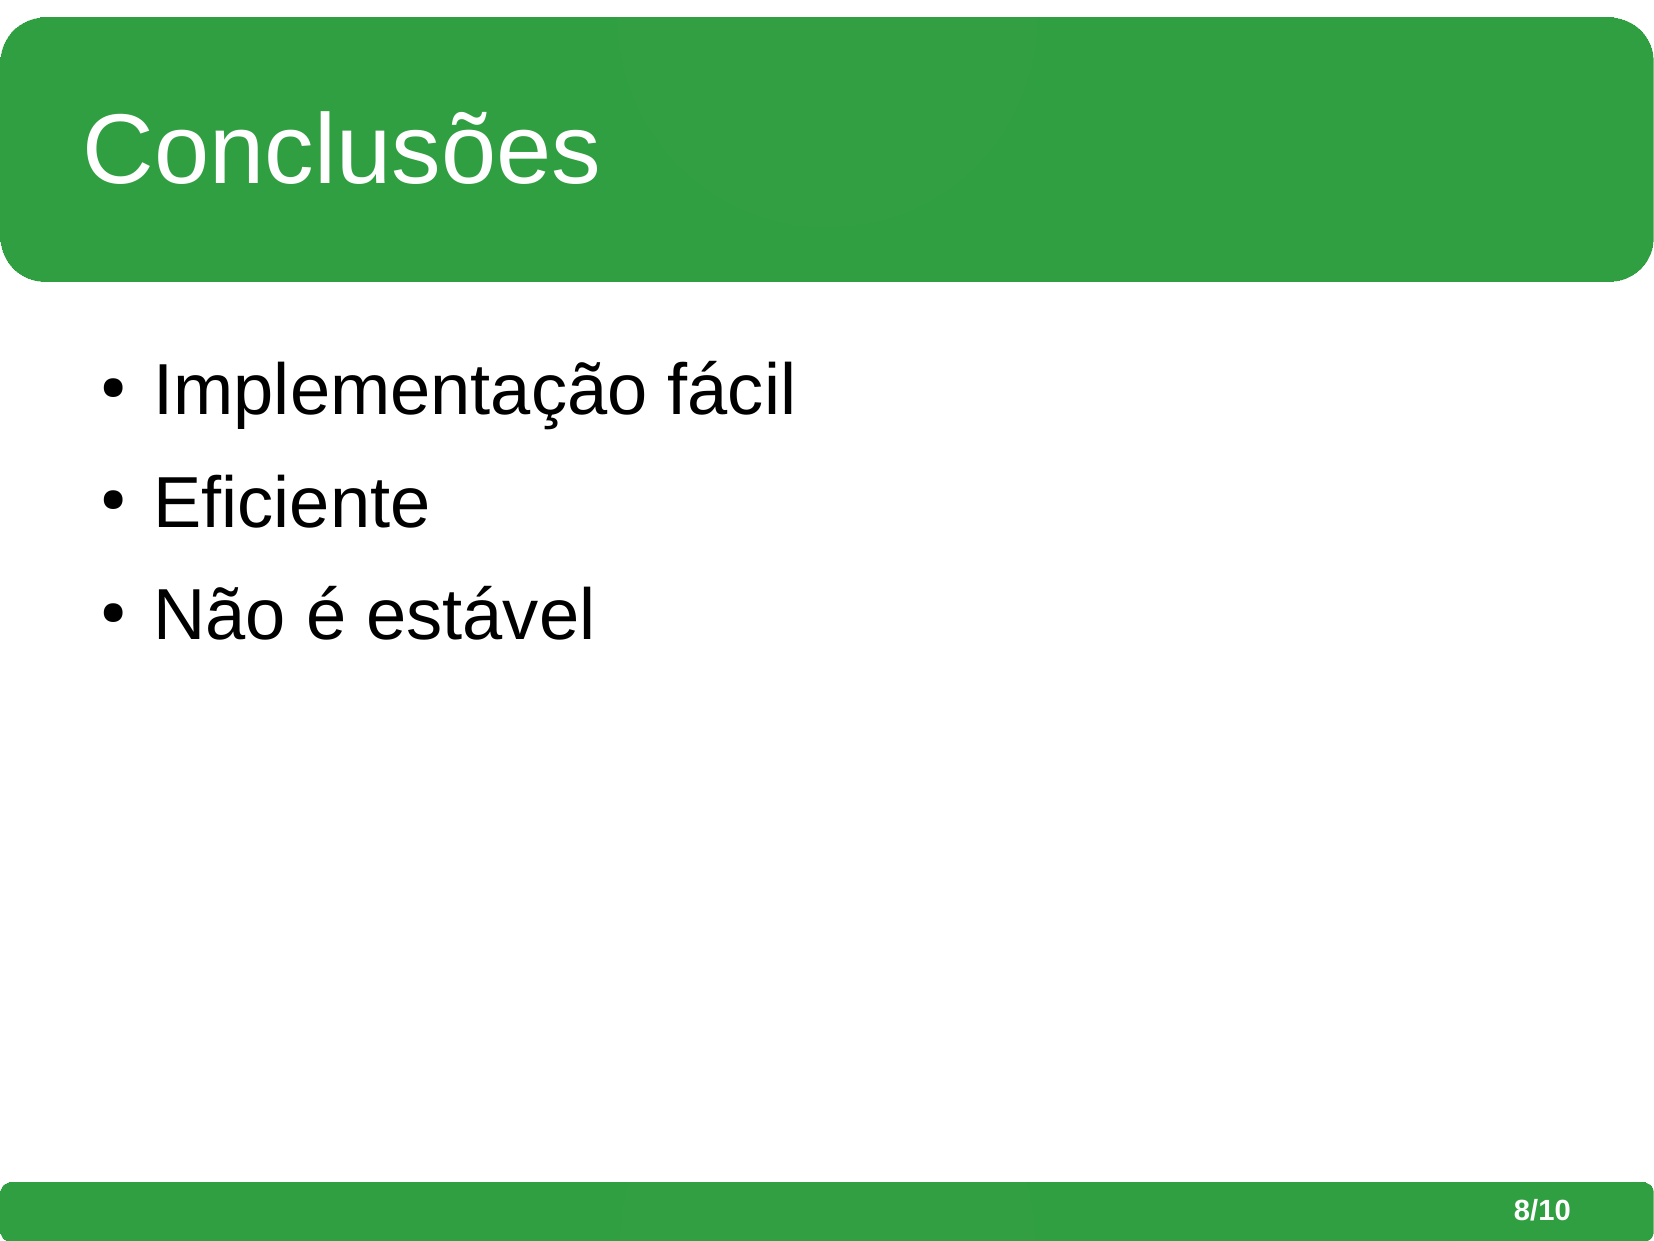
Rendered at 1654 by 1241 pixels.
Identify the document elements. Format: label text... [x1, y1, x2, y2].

title Conclusões [82, 47, 1571, 252]
list Implementação fácil Eficiente Não é estável [82, 349, 1571, 1069]
